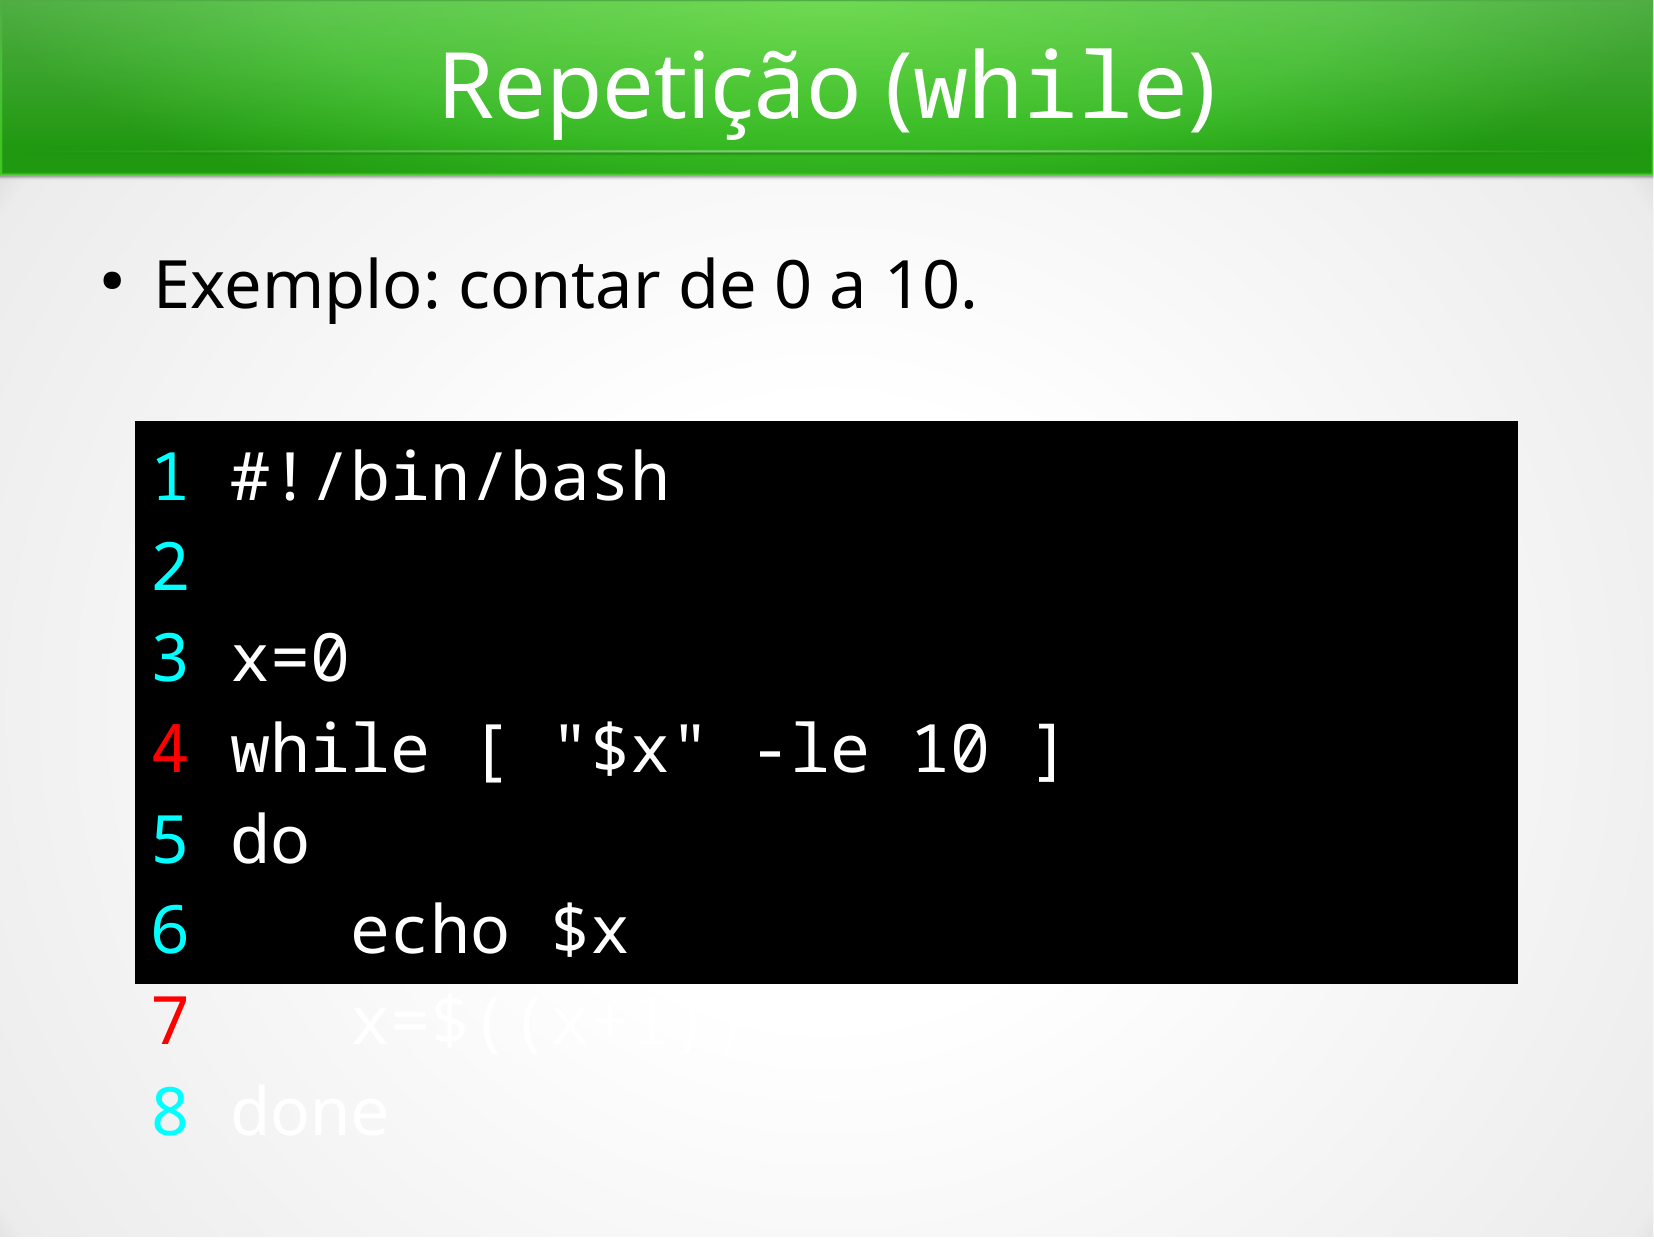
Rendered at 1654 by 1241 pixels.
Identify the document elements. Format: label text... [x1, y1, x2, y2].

title Repetição (while) [82, 11, 1571, 154]
picture [0, 0, 1654, 1237]
text_box 1 #!/bin/bash 2 3 x=0 4 while [ "$x" -le 10 ] 5 do 6 echo $x 7 x=$((x+1)) 8 done [135, 421, 1518, 984]
list Exemplo: contar de 0 a 10. [82, 237, 1571, 390]
